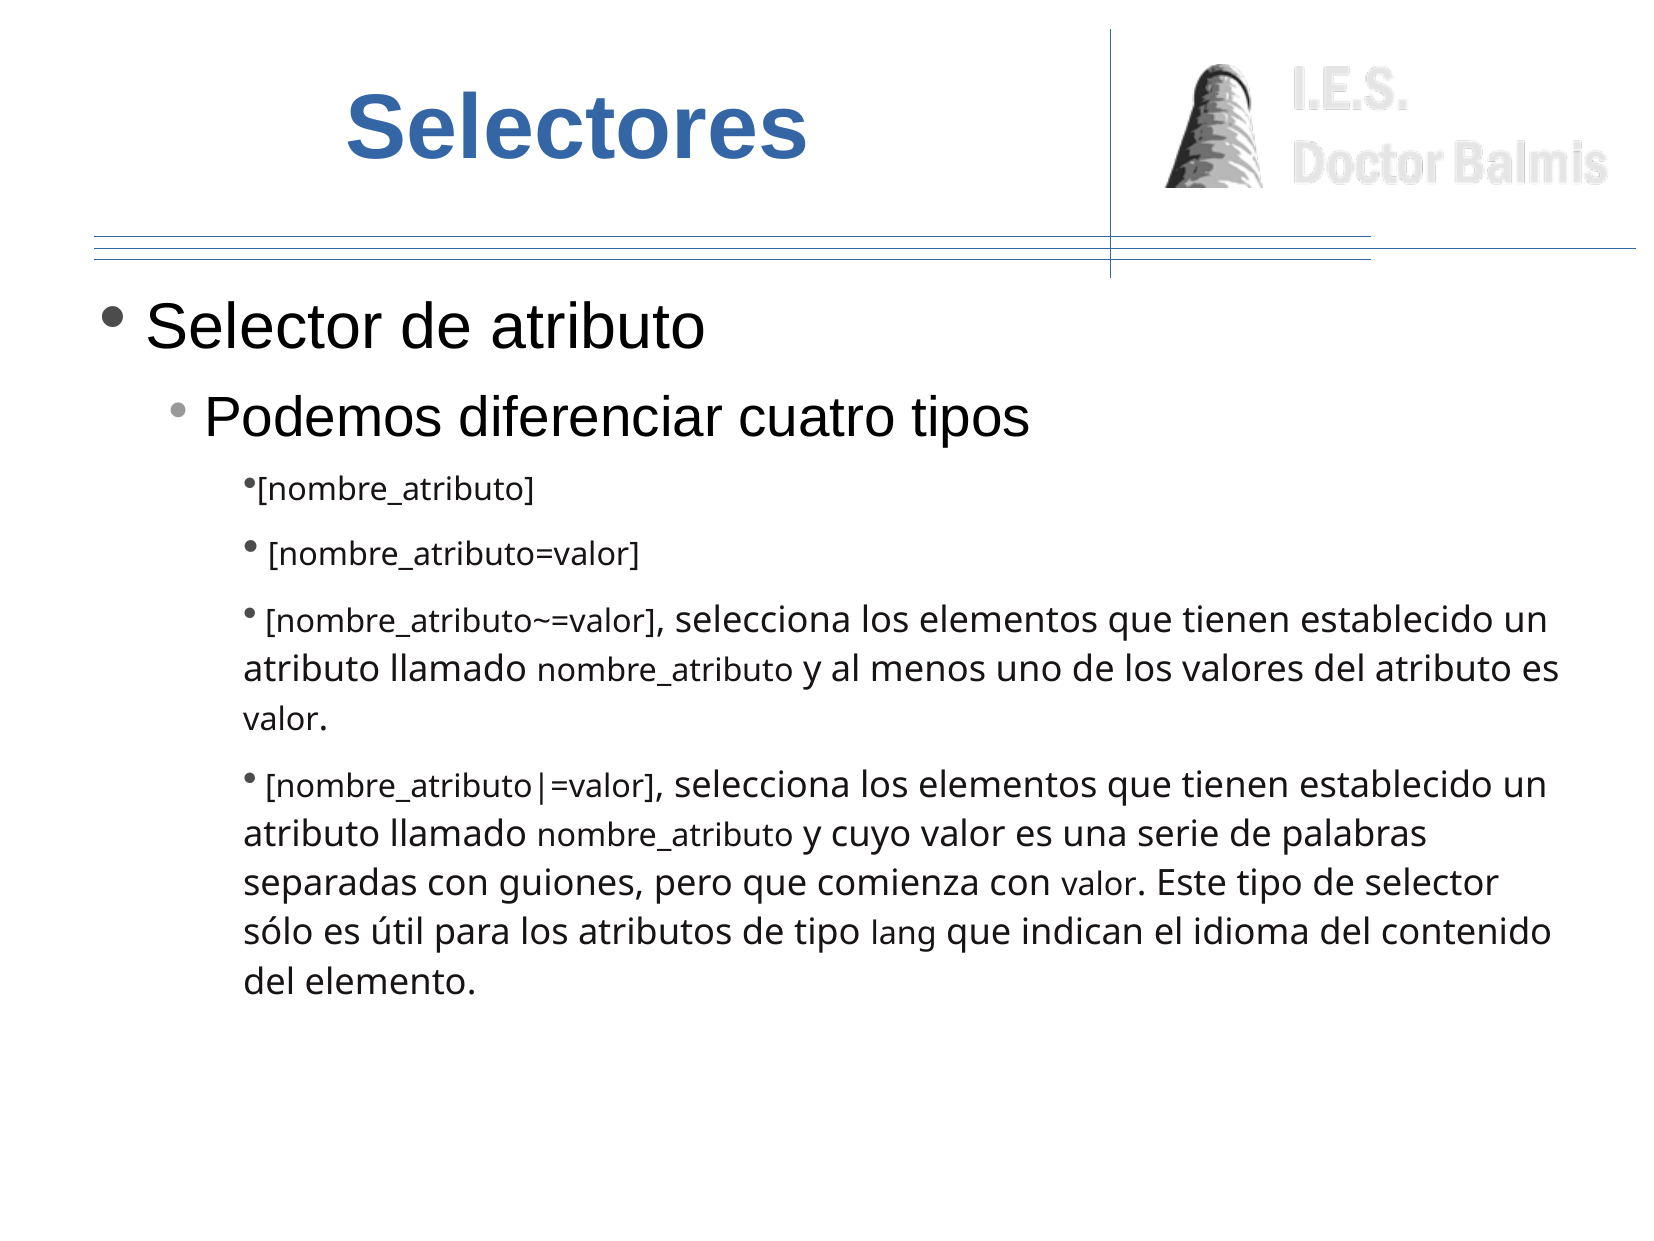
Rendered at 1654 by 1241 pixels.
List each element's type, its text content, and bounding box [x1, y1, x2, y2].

list Selector de atributo Podemos diferenciar cuatro tipos [nombre_atributo] [nombre_atributo=valor] [nombre_atributo~=valor], selecciona los elementos que tienen establecido un atributo llamado nombre_atributo y al menos uno de los valores del atributo es valor. [nombre_atributo|=valor], selecciona los elementos que tienen establecido un atributo llamado nombre_atributo y cuyo valor es una serie de palabras separadas con guiones, pero que comienza con valor. Este tipo de selector sólo es útil para los atributos de tipo lang que indican el idioma del contenido del elemento. [82, 290, 1571, 1010]
title Selectores [118, 23, 1063, 231]
picture [1133, 64, 1619, 188]
